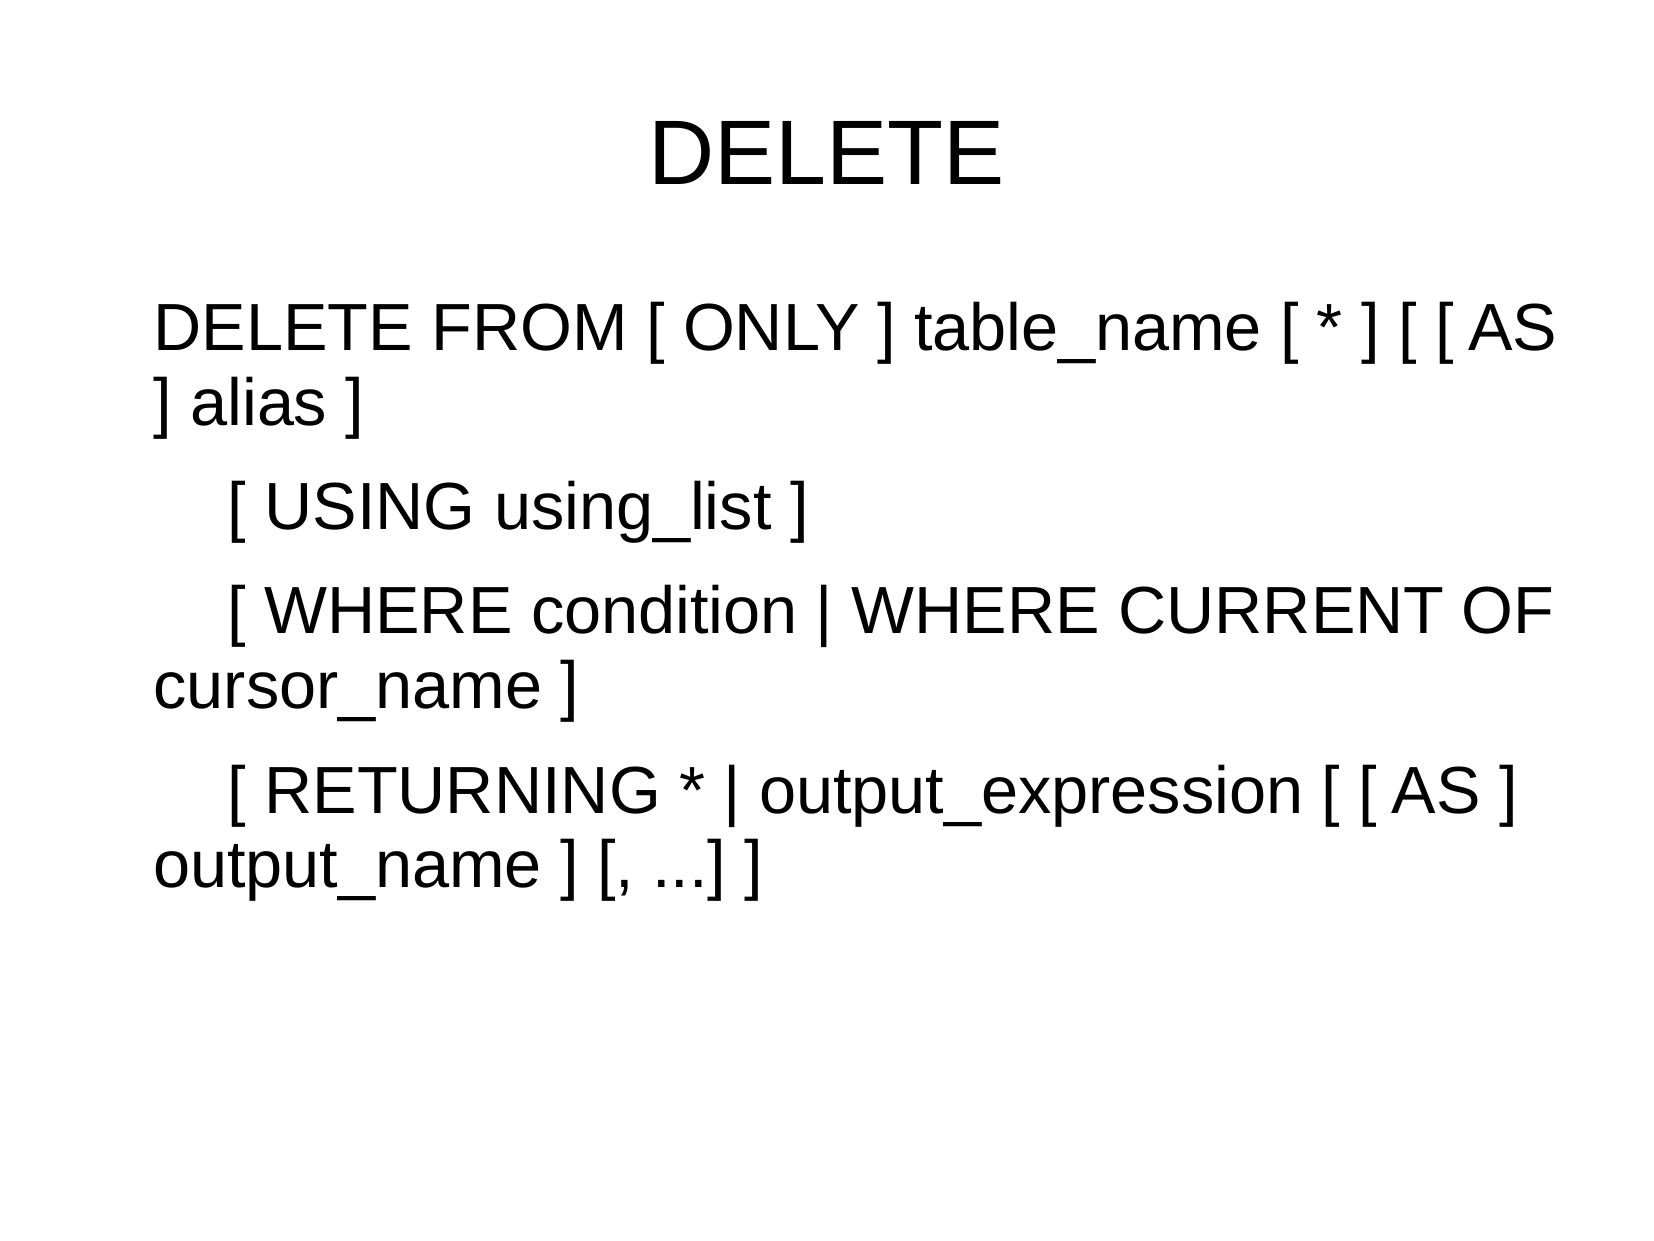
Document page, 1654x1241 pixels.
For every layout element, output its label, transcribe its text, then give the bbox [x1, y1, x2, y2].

list DELETE FROM [ ONLY ] table_name [ * ] [ [ AS ] alias ] [ USING using_list ] [ WHERE condition | WHERE CURRENT OF cursor_name ] [ RETURNING * | output_expression [ [ AS ] output_name ] [, ...] ] [82, 290, 1571, 1010]
title DELETE [82, 49, 1571, 257]
